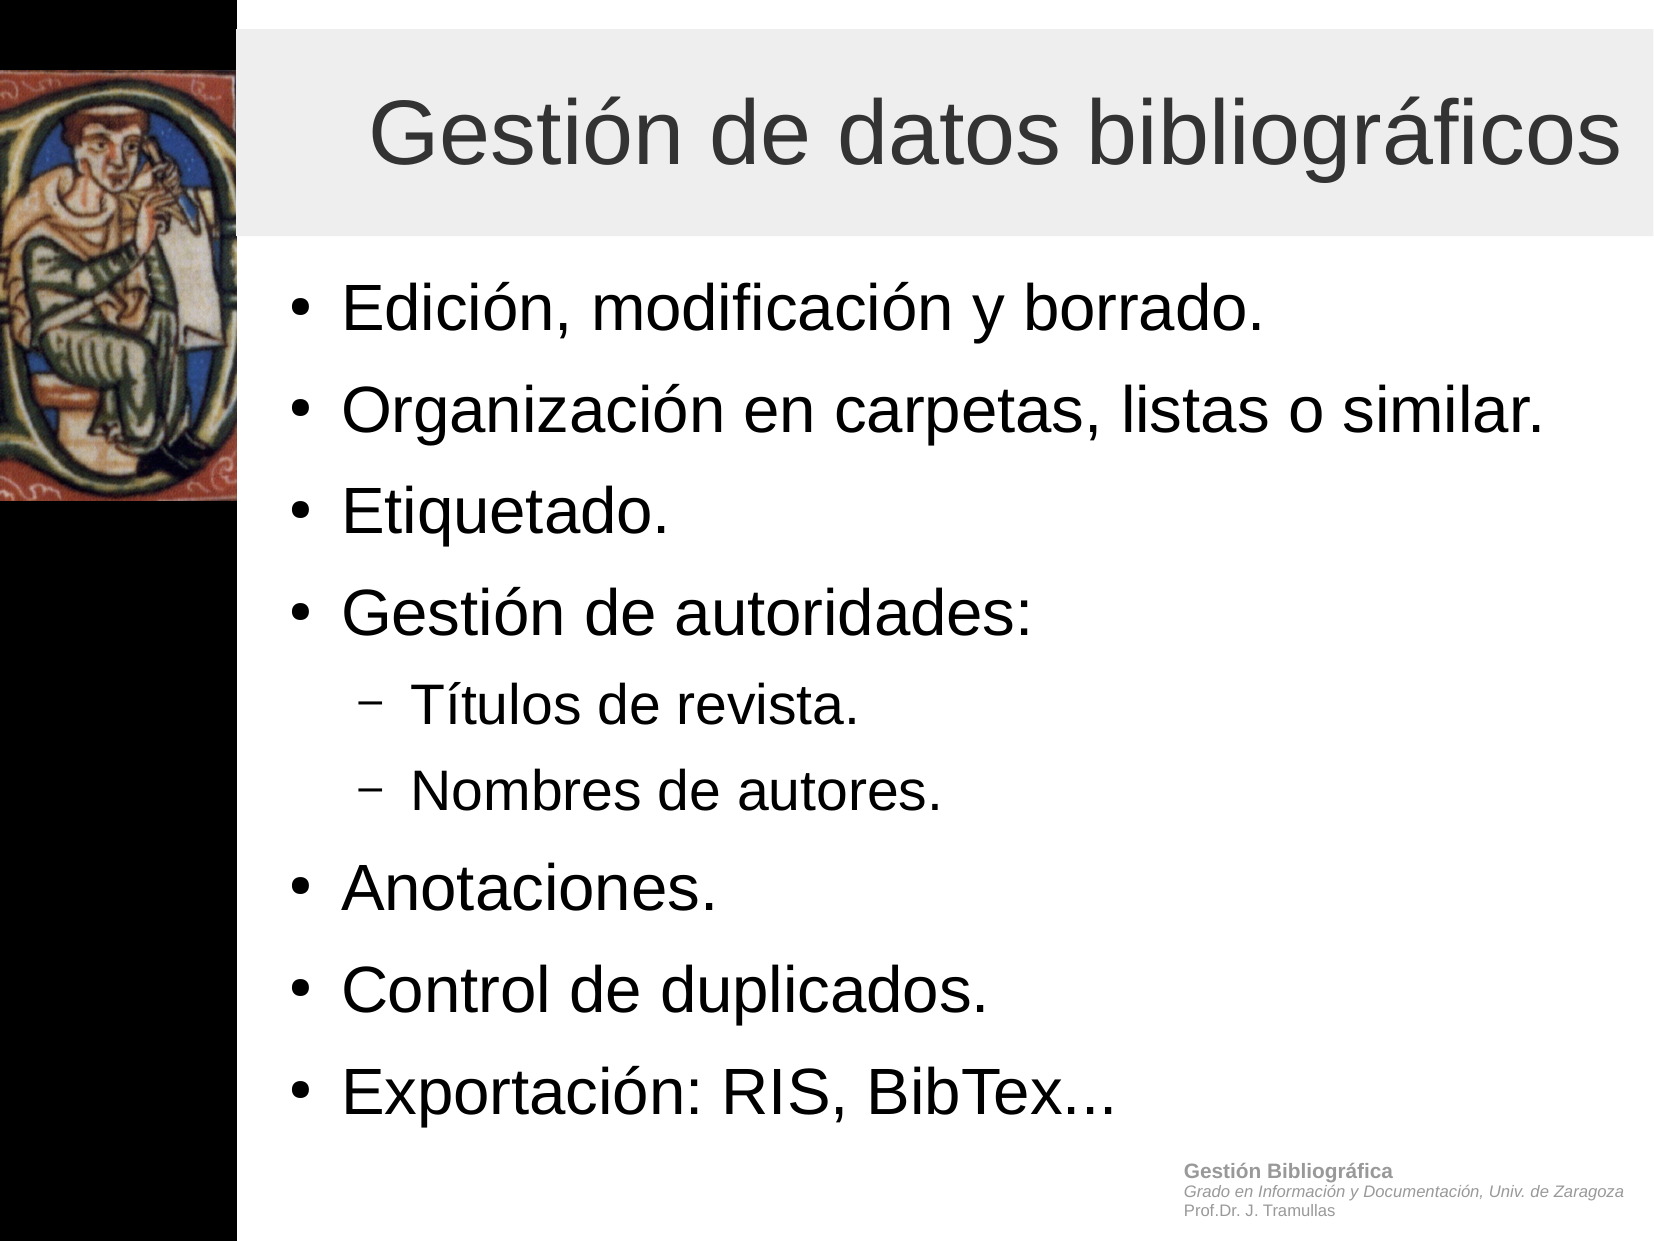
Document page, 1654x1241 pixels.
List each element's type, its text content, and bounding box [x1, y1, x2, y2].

list Edición, modificación y borrado. Organización en carpetas, listas o similar. Etiquetado. Gestión de autoridades: Títulos de revista. Nombres de autores. Anotaciones. Control de duplicados. Exportación: RIS, BibTex... [271, 271, 1619, 1134]
picture [0, 70, 237, 501]
title Gestión de datos bibliográficos [236, 29, 1654, 237]
